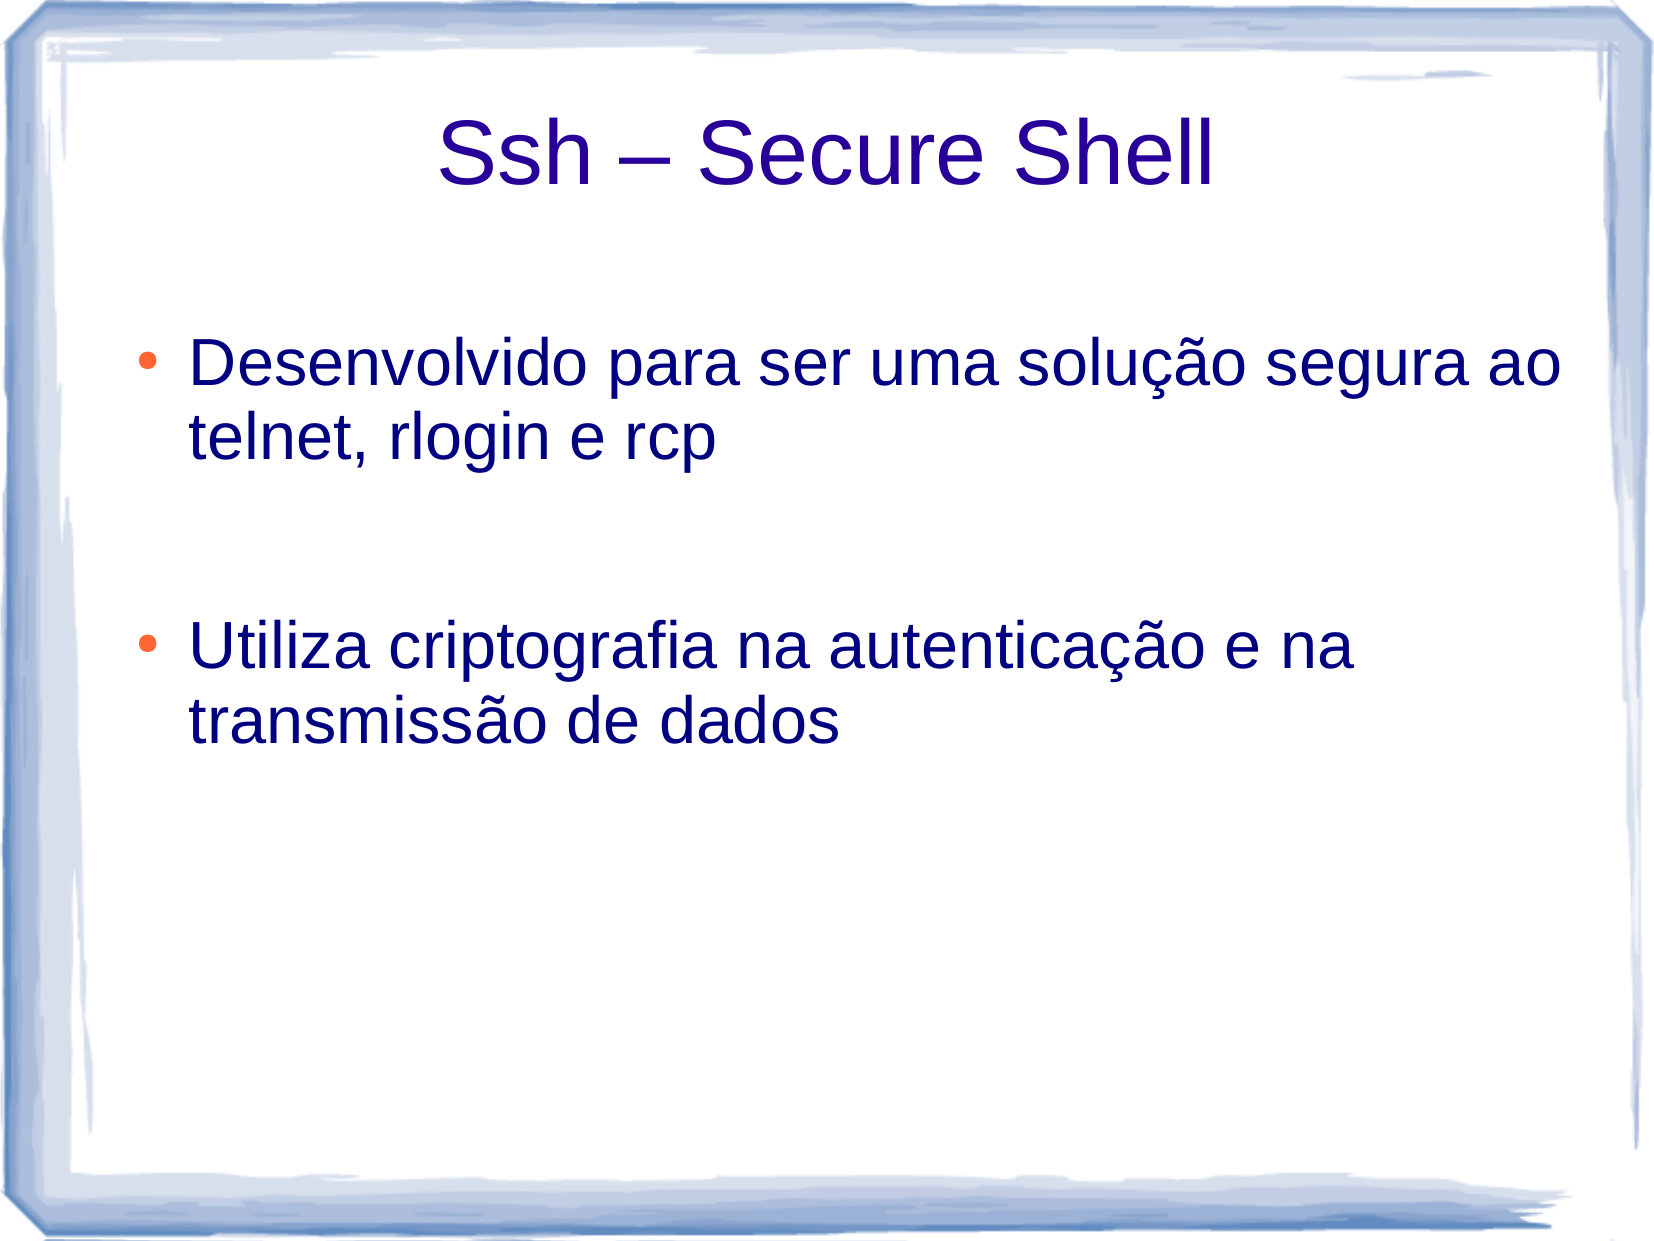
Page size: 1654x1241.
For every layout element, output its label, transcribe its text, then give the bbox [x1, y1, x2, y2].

list Desenvolvido para ser uma solução segura ao telnet, rlogin e rcp Utiliza criptografia na autenticação e na transmissão de dados [118, 324, 1571, 1045]
title Ssh – Secure Shell [82, 49, 1571, 257]
picture [0, 0, 1654, 1241]
